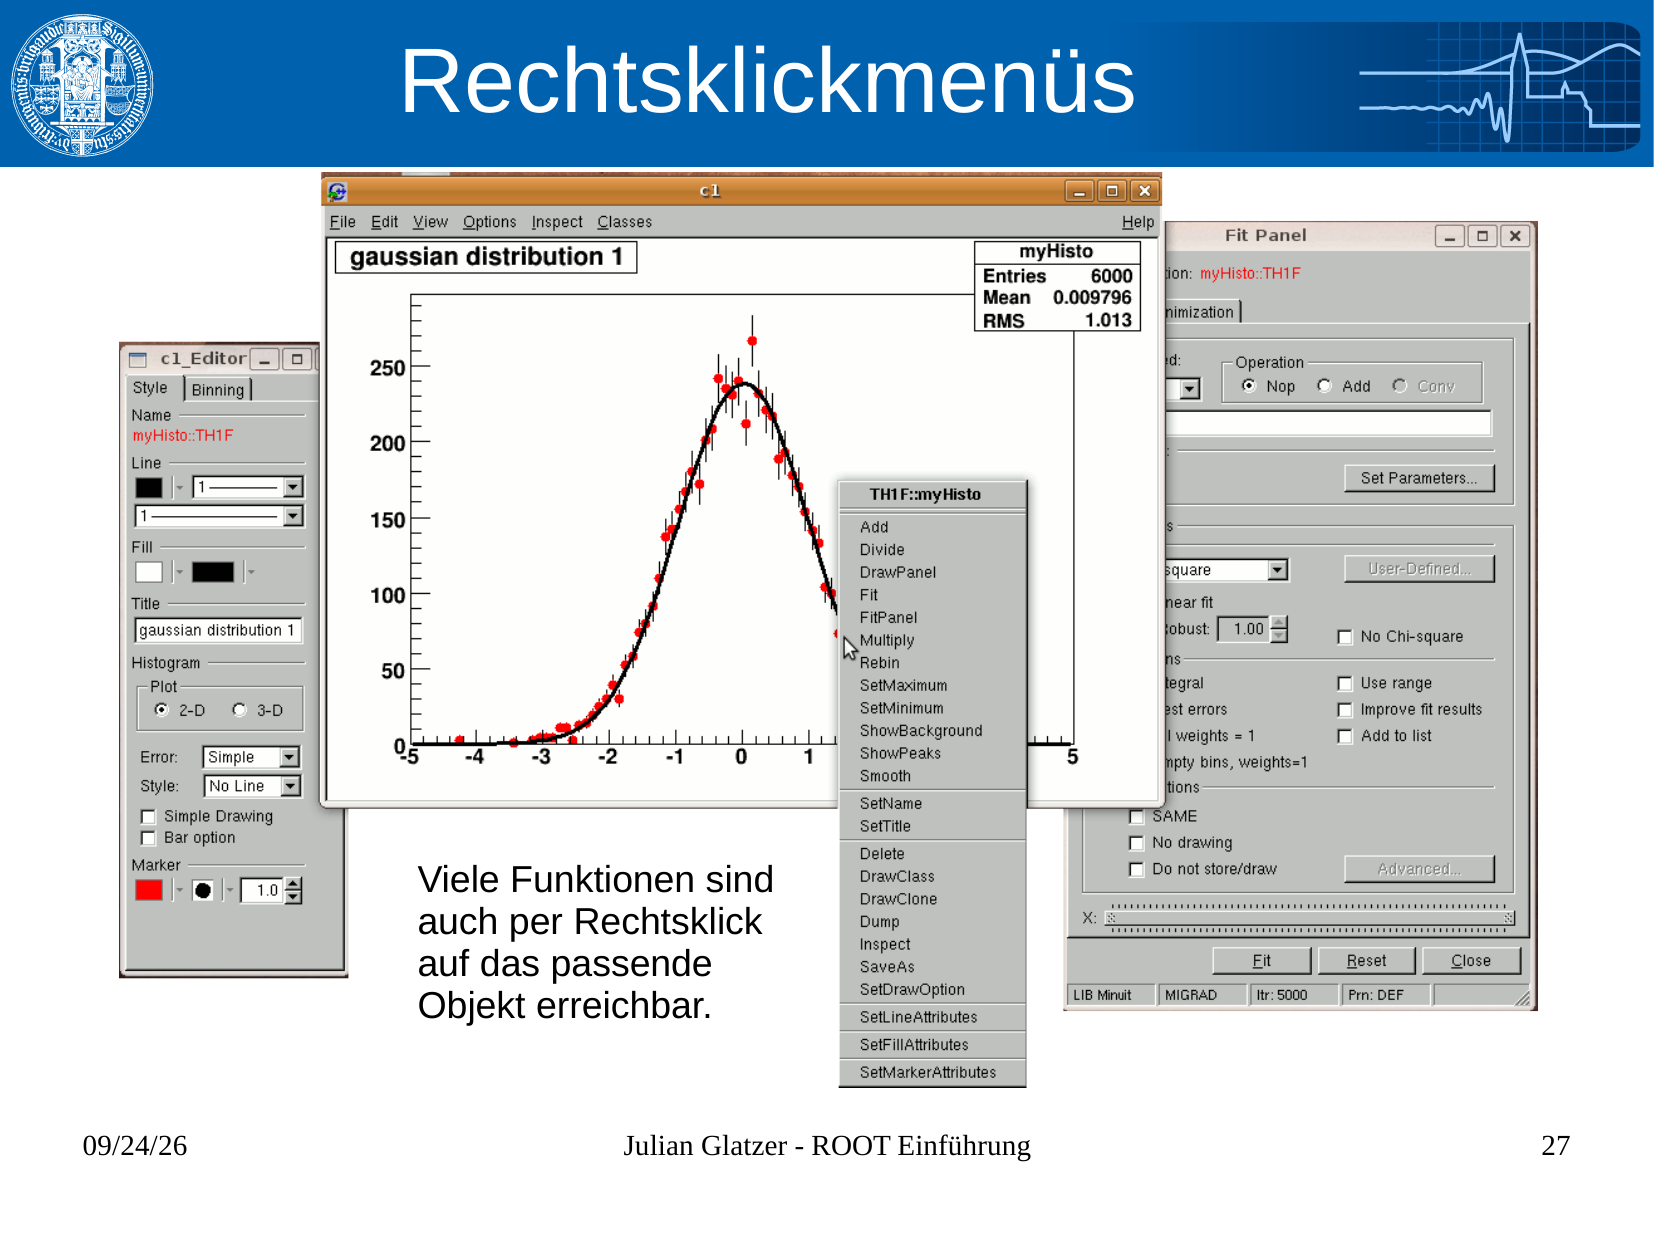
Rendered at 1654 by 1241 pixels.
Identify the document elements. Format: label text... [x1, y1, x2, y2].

title Rechtsklickmenüs [187, 11, 1351, 151]
picture [119, 172, 1538, 1088]
picture [0, 0, 1654, 167]
text_box Viele Funktionen sind auch per Rechtsklick auf das passende Objekt erreichbar. [402, 850, 790, 1034]
